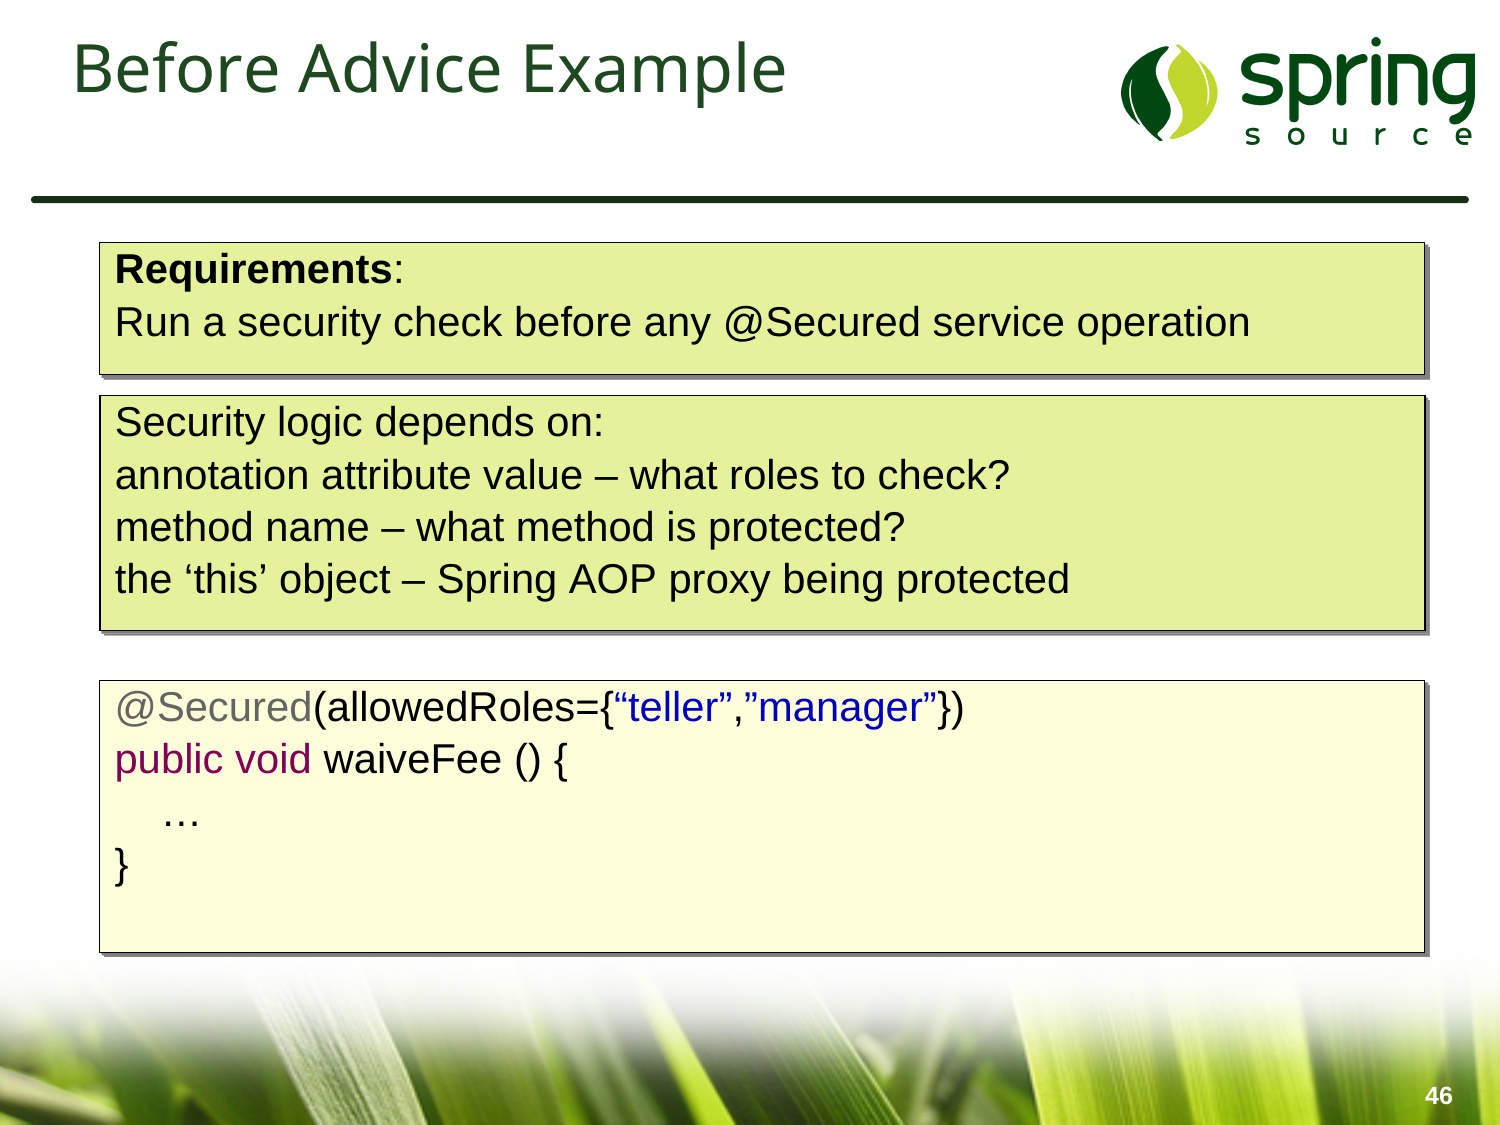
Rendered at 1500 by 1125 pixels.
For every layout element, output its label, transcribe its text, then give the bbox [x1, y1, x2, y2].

text_box Security logic depends on: annotation attribute value – what roles to check? method name – what method is protected? the ‘this’ object – Spring AOP proxy being protected [99, 395, 1426, 631]
picture [1121, 37, 1475, 145]
title Before Advice Example [56, 13, 1089, 176]
text_box @Secured(allowedRoles={“teller”,”manager”}) public void waiveFee () { … } [99, 680, 1425, 953]
text_box Requirements: Run a security check before any @Secured service operation [99, 242, 1425, 375]
picture [0, 944, 1500, 1125]
